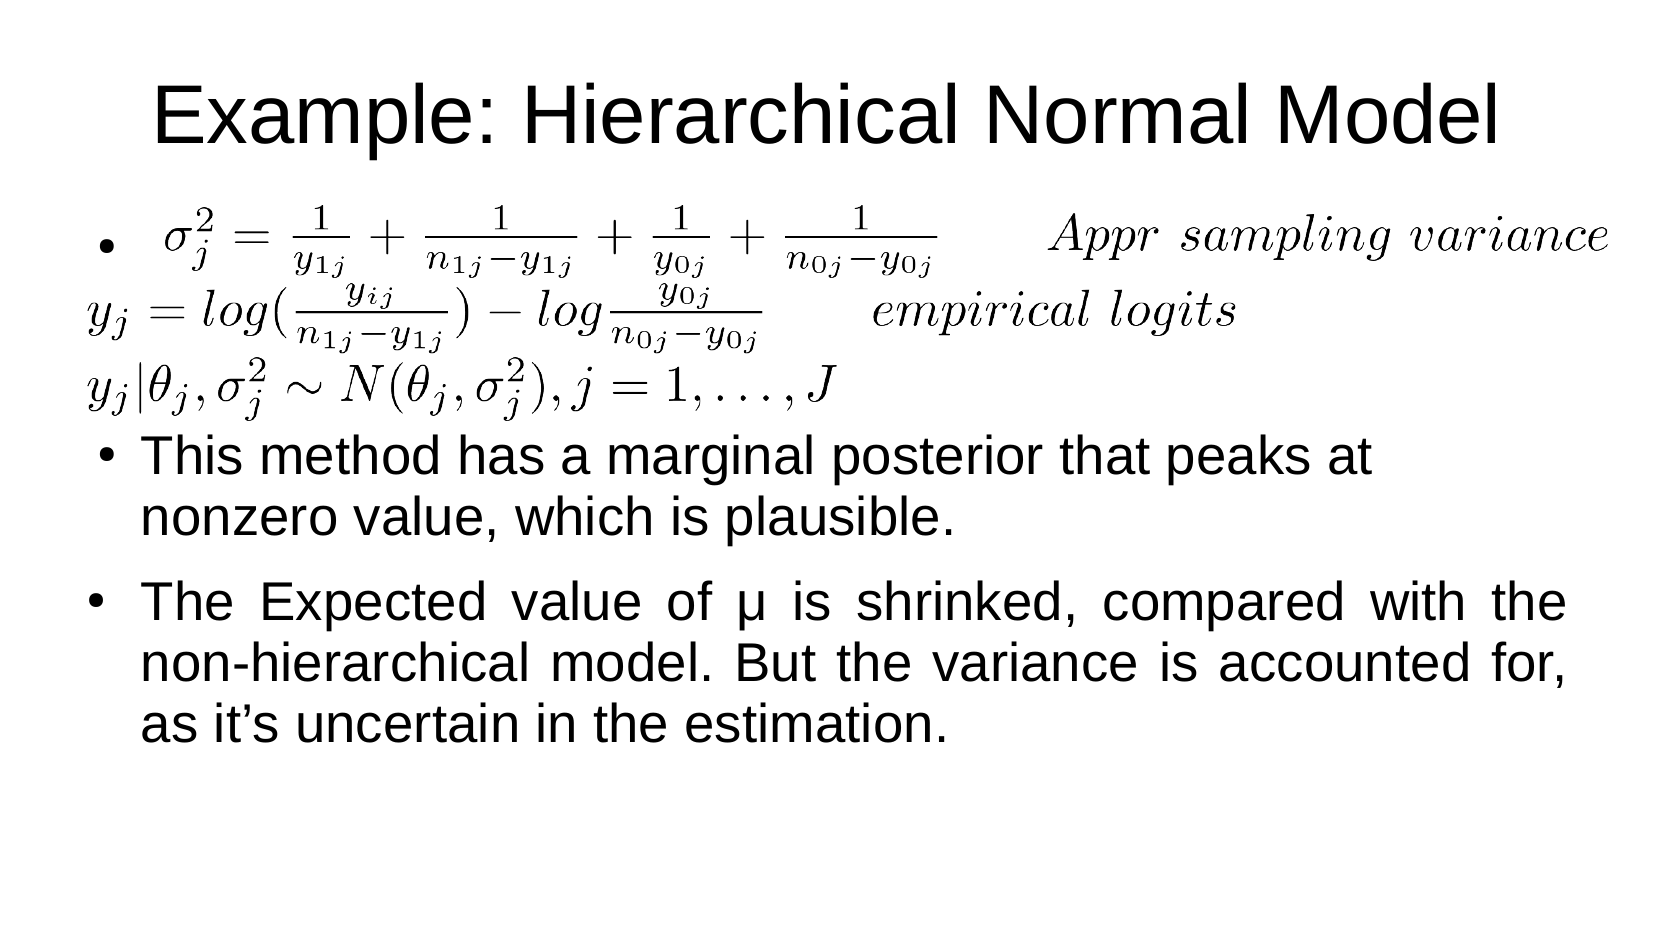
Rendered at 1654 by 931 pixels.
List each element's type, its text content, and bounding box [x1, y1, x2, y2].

picture [87, 205, 1608, 421]
list This method has a marginal posterior that peaks at nonzero value, which is plausible. The Expected value of μ is shrinked, compared with the non-hierarchical model. But the variance is accounted for, as it’s uncertain in the estimation. [82, 217, 1571, 758]
title Example: Hierarchical Normal Model [82, 37, 1571, 193]
